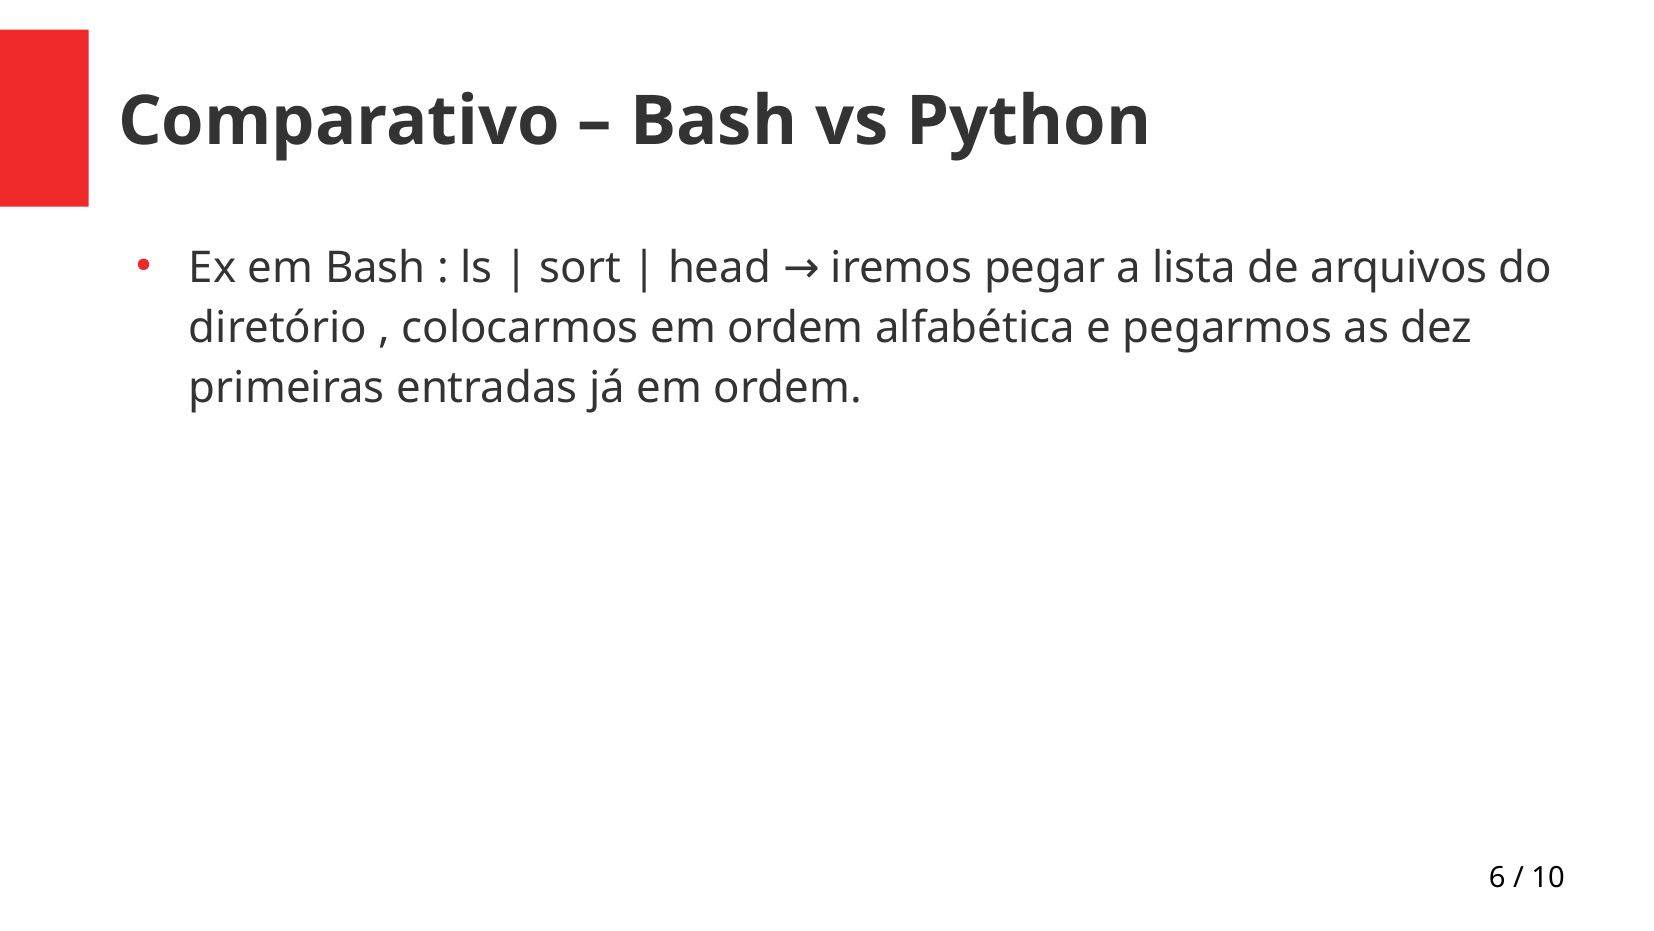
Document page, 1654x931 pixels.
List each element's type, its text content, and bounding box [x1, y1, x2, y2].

list Ex em Bash : ls | sort | head → iremos pegar a lista de arquivos do diretório , colocarmos em ordem alfabética e pegarmos as dez primeiras entradas já em ordem. [118, 236, 1595, 798]
title Comparativo – Bash vs Python [118, 29, 1595, 207]
